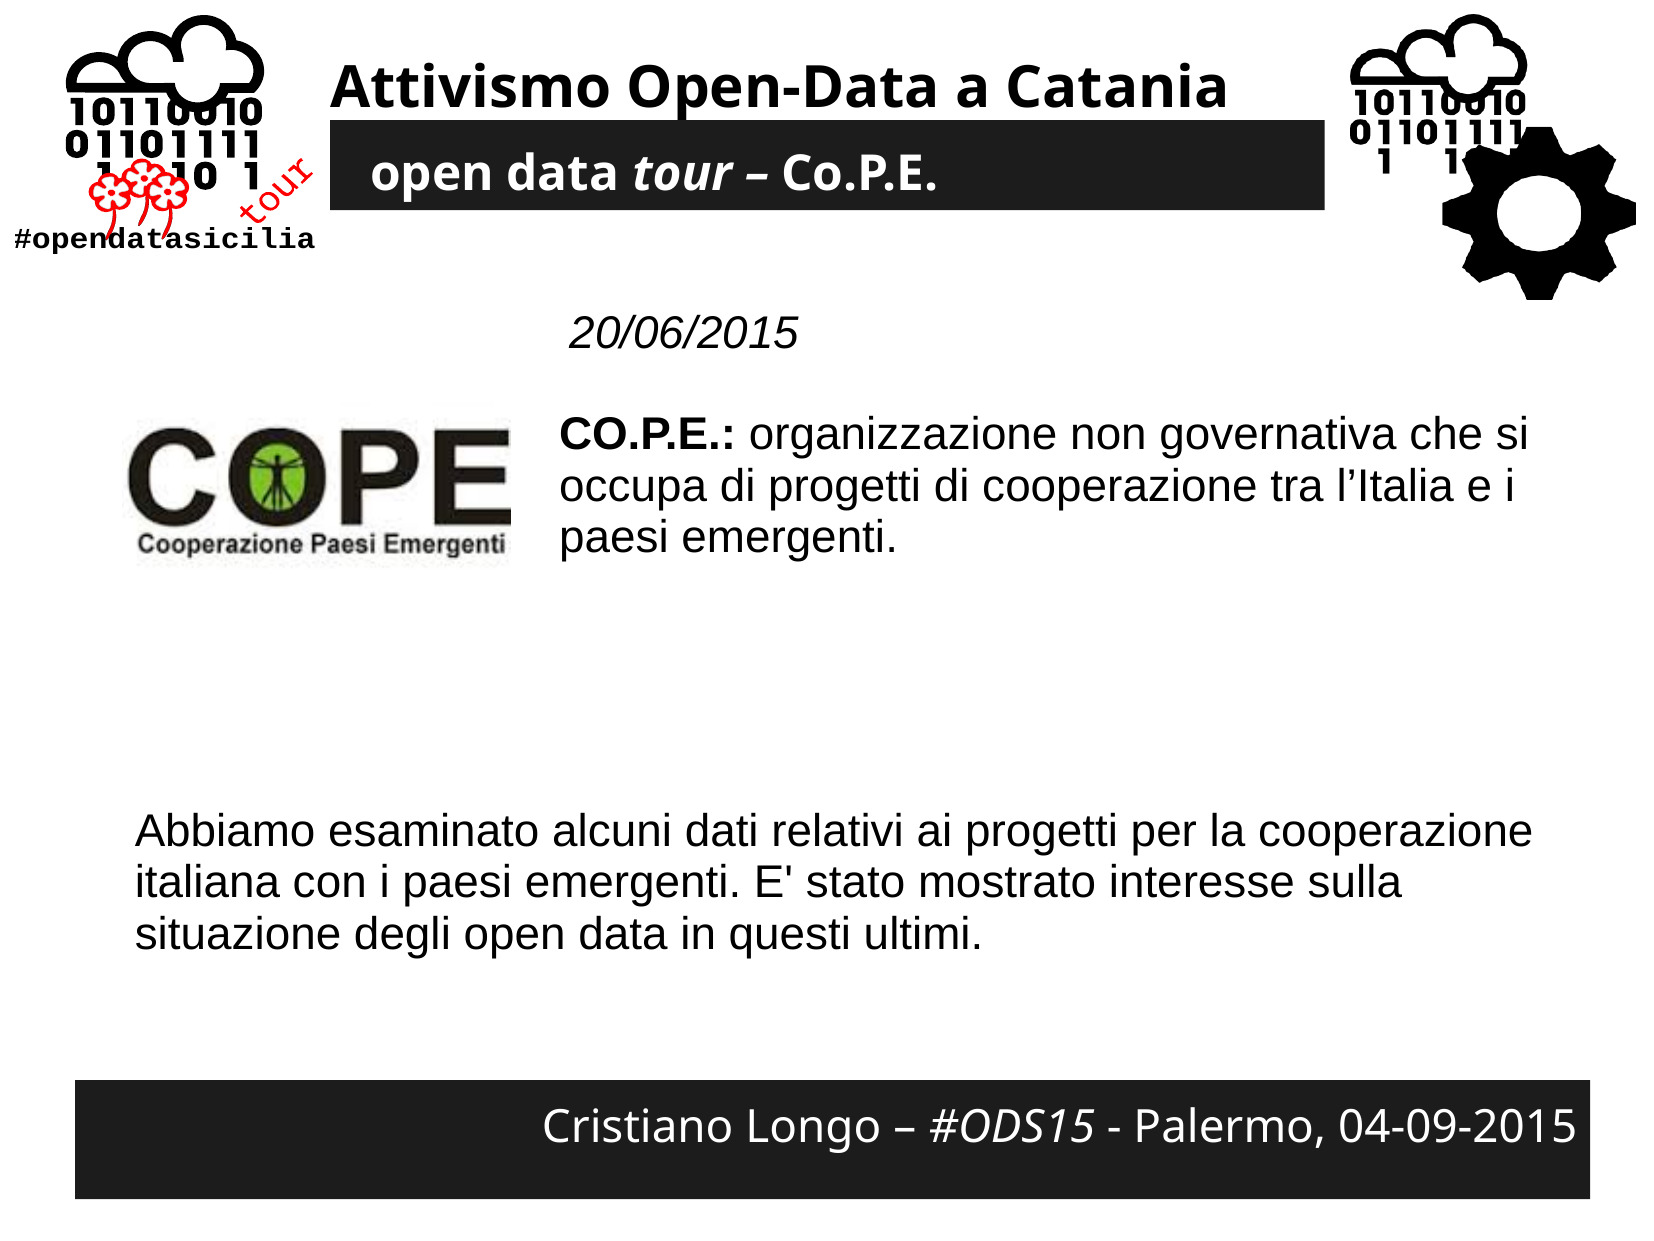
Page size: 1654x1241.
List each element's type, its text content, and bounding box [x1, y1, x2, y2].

list open data tour – Co.P.E. [330, 120, 1325, 211]
list Cristiano Longo – #ODS15 - Palermo, 04-09-2015 [75, 1080, 1591, 1200]
text_box Abbiamo esaminato alcuni dati relativi ai progetti per la cooperazione italiana con i paesi emergenti. E' stato mostrato interesse sulla situazione degli open data in questi ultimi. [120, 797, 1591, 967]
text_box CO.P.E.: organizzazione non governativa che si occupa di progetti di cooperazione tra l’Italia e i paesi emergenti. [544, 400, 1608, 580]
list Attivismo Open-Data a Catania [330, 45, 1321, 120]
picture [1350, 14, 1636, 301]
text_box 20/06/2015 [555, 300, 1336, 367]
picture [15, 15, 316, 256]
picture [122, 402, 511, 586]
